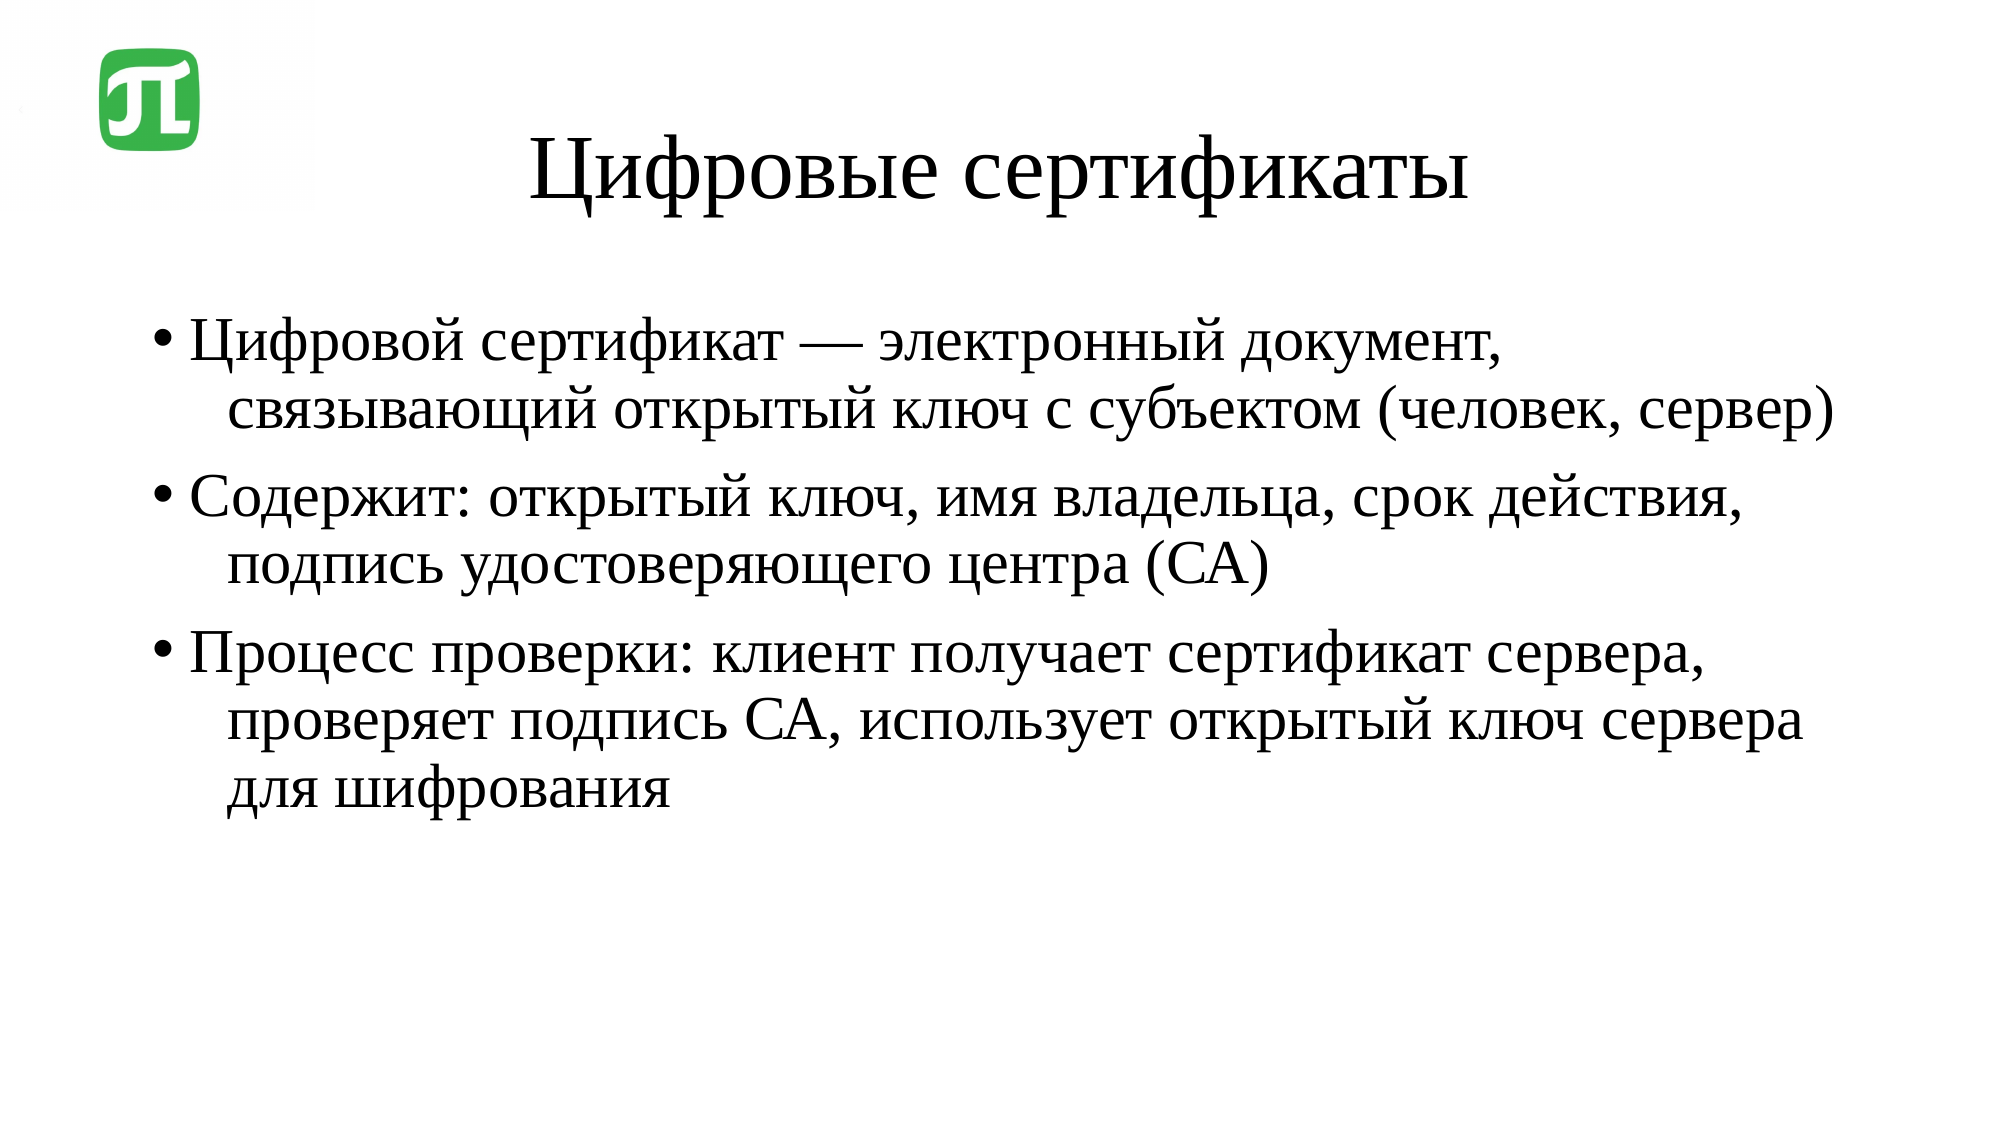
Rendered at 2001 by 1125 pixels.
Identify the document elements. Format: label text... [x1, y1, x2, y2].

title Цифровые сертификаты [137, 59, 1863, 278]
list Цифровой сертификат — электронный документ, связывающий открытый ключ с субъектом (человек, сервер) Содержит: открытый ключ, имя владельца, срок действия, подпись удостоверяющего центра (СА) Процесс проверки: клиент получает сертификат сервера, проверяет подпись СА, использует открытый ключ сервера для шифрования [137, 299, 1863, 1014]
picture [0, 0, 315, 211]
